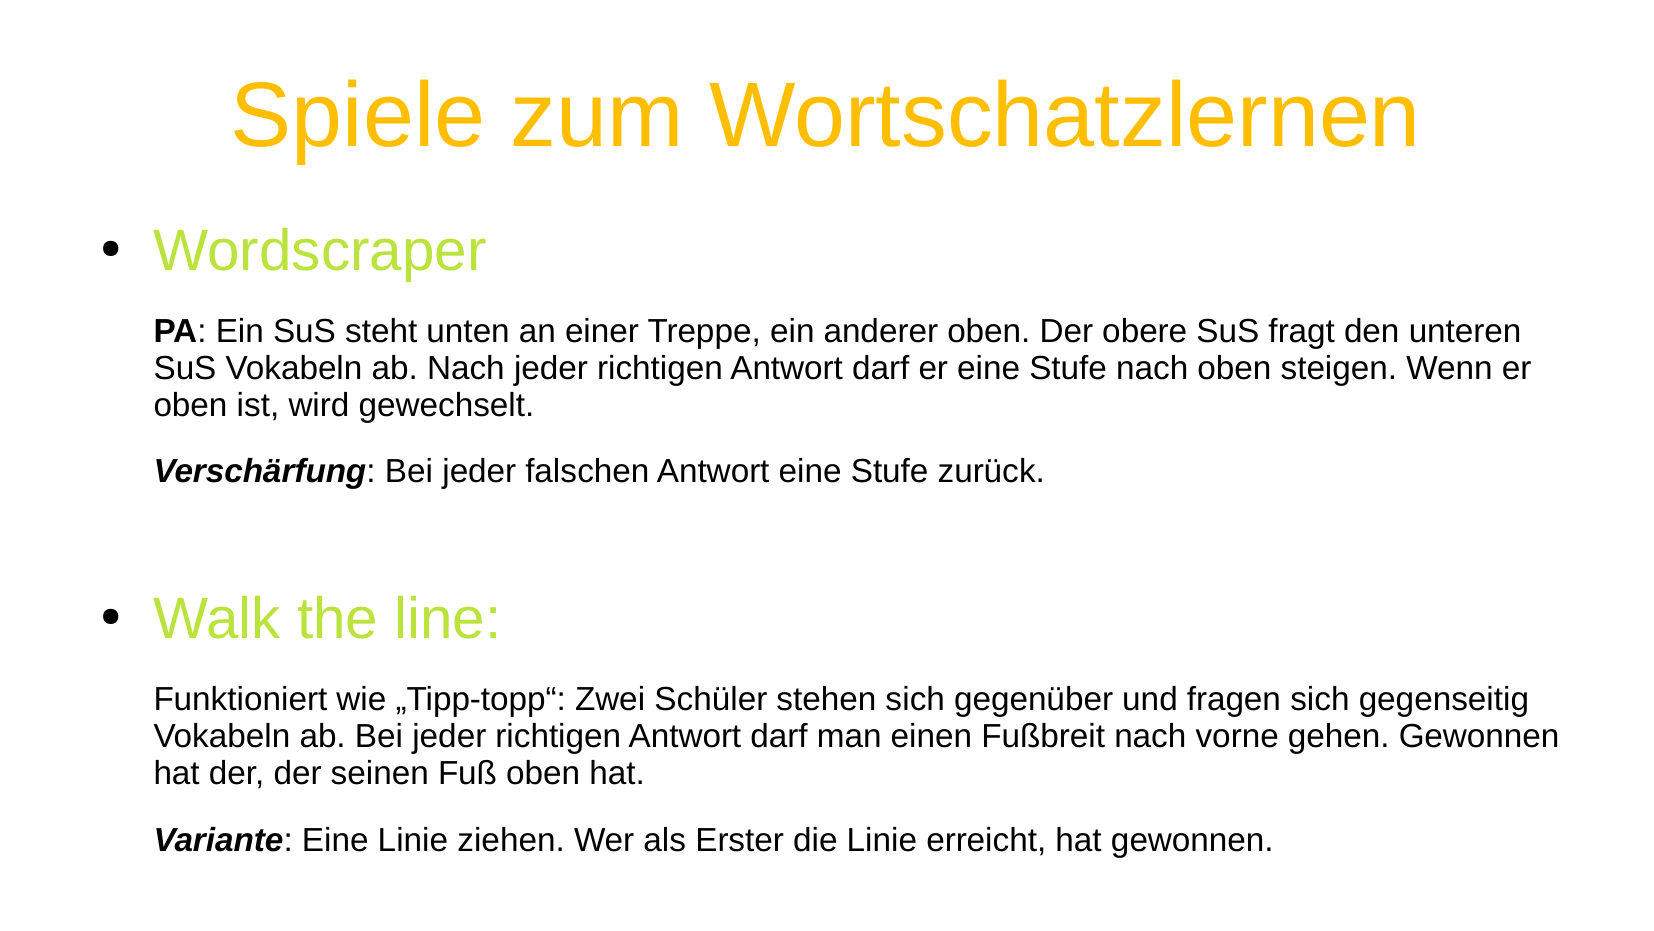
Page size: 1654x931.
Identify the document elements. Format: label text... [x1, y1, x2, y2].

title Spiele zum Wortschatzlernen [82, 37, 1571, 193]
list Wordscraper PA: Ein SuS steht unten an einer Treppe, ein anderer oben. Der obere SuS fragt den unteren SuS Vokabeln ab. Nach jeder richtigen Antwort darf er eine Stufe nach oben steigen. Wenn er oben ist, wird gewechselt. Verschärfung: Bei jeder falschen Antwort eine Stufe zurück. Walk the line: Funktioniert wie „Tipp-topp“: Zwei Schüler stehen sich gegenüber und fragen sich gegenseitig Vokabeln ab. Bei jeder richtigen Antwort darf man einen Fußbreit nach vorne gehen. Gewonnen hat der, der seinen Fuß oben hat. Variante: Eine Linie ziehen. Wer als Erster die Linie erreicht, hat gewonnen. [82, 217, 1571, 916]
